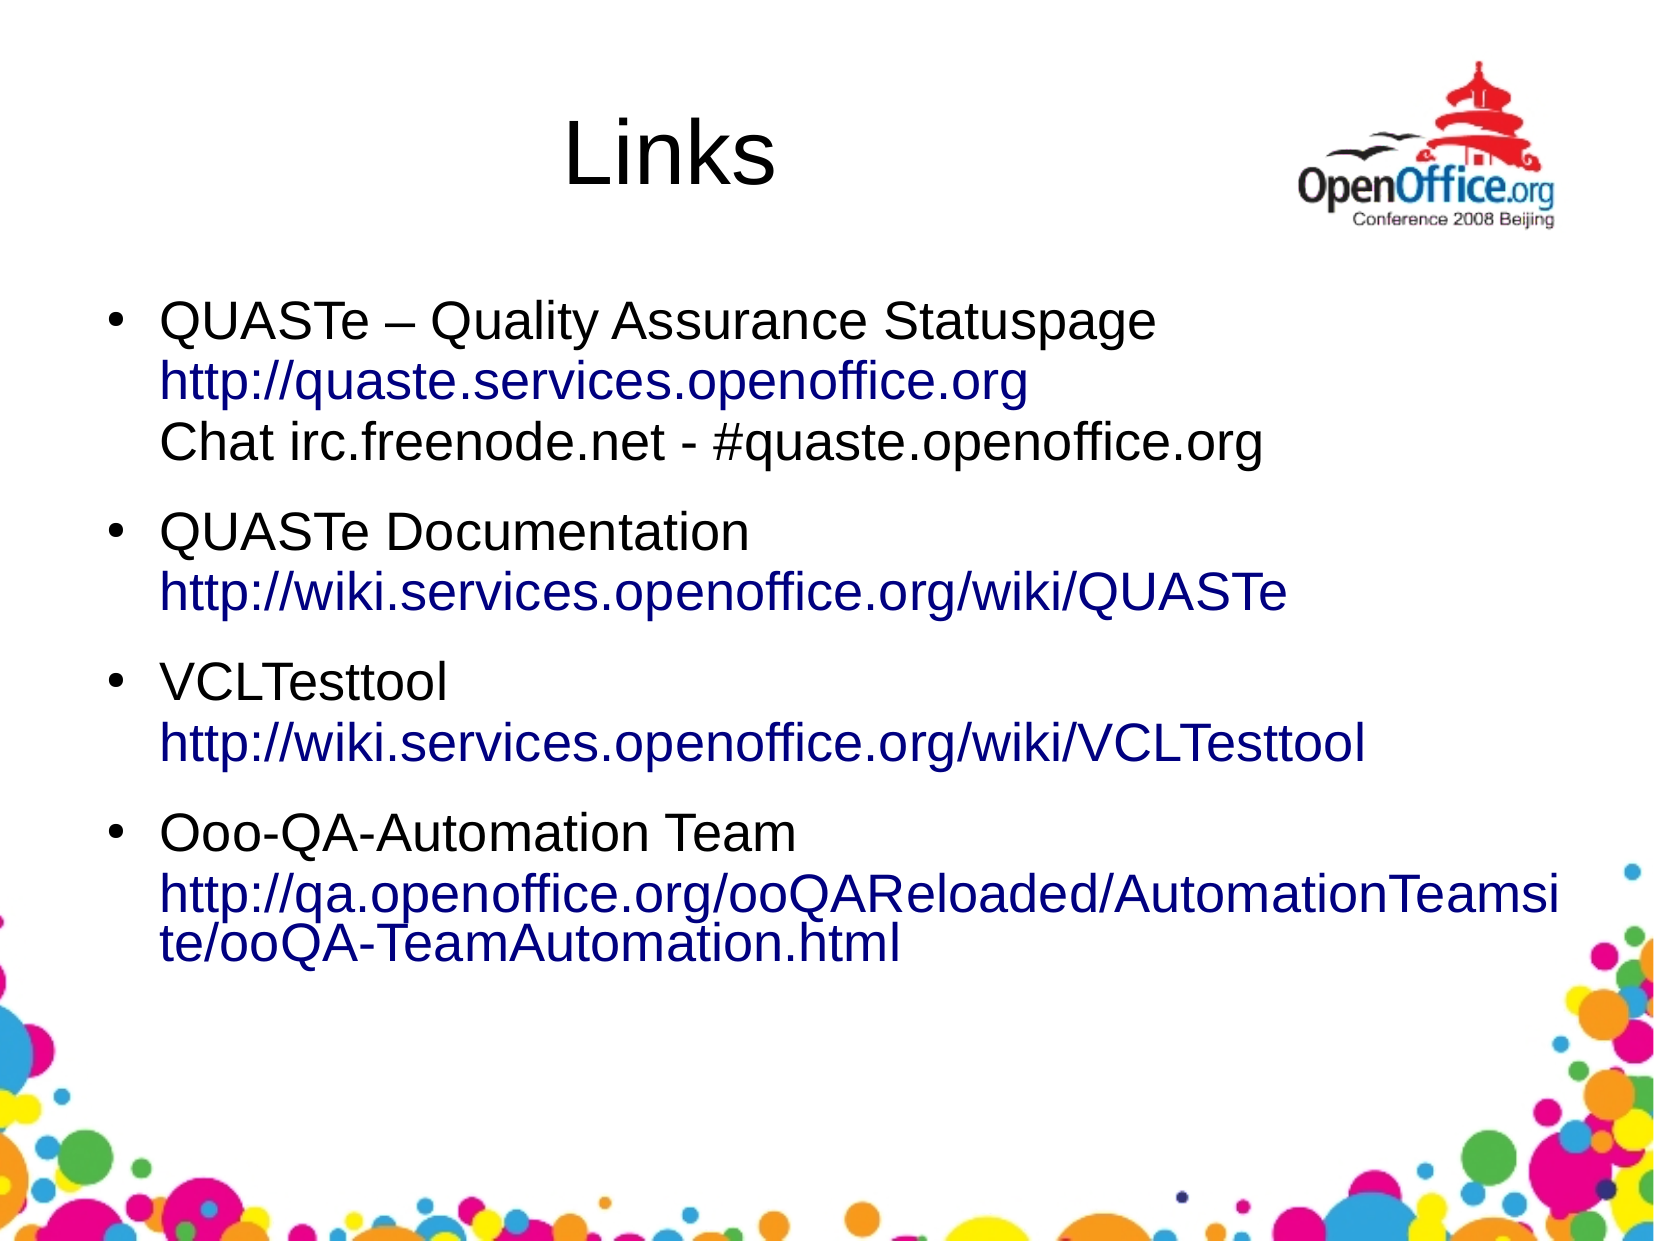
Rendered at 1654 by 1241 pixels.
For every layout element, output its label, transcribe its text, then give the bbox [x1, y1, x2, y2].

list QUASTe – Quality Assurance Statuspage http://quaste.services.openoffice.org Chat irc.freenode.net - #quaste.openoffice.org QUASTe Documentation http://wiki.services.openoffice.org/wiki/QUASTe VCLTesttool http://wiki.services.openoffice.org/wiki/VCLTesttool Ooo-QA-Automation Team http://qa.openoffice.org/ooQAReloaded/AutomationTeamsite/ooQA-TeamAutomation.html [88, 290, 1577, 1094]
title Links [82, 56, 1258, 250]
picture [0, 810, 1654, 1241]
picture [1285, 51, 1569, 250]
